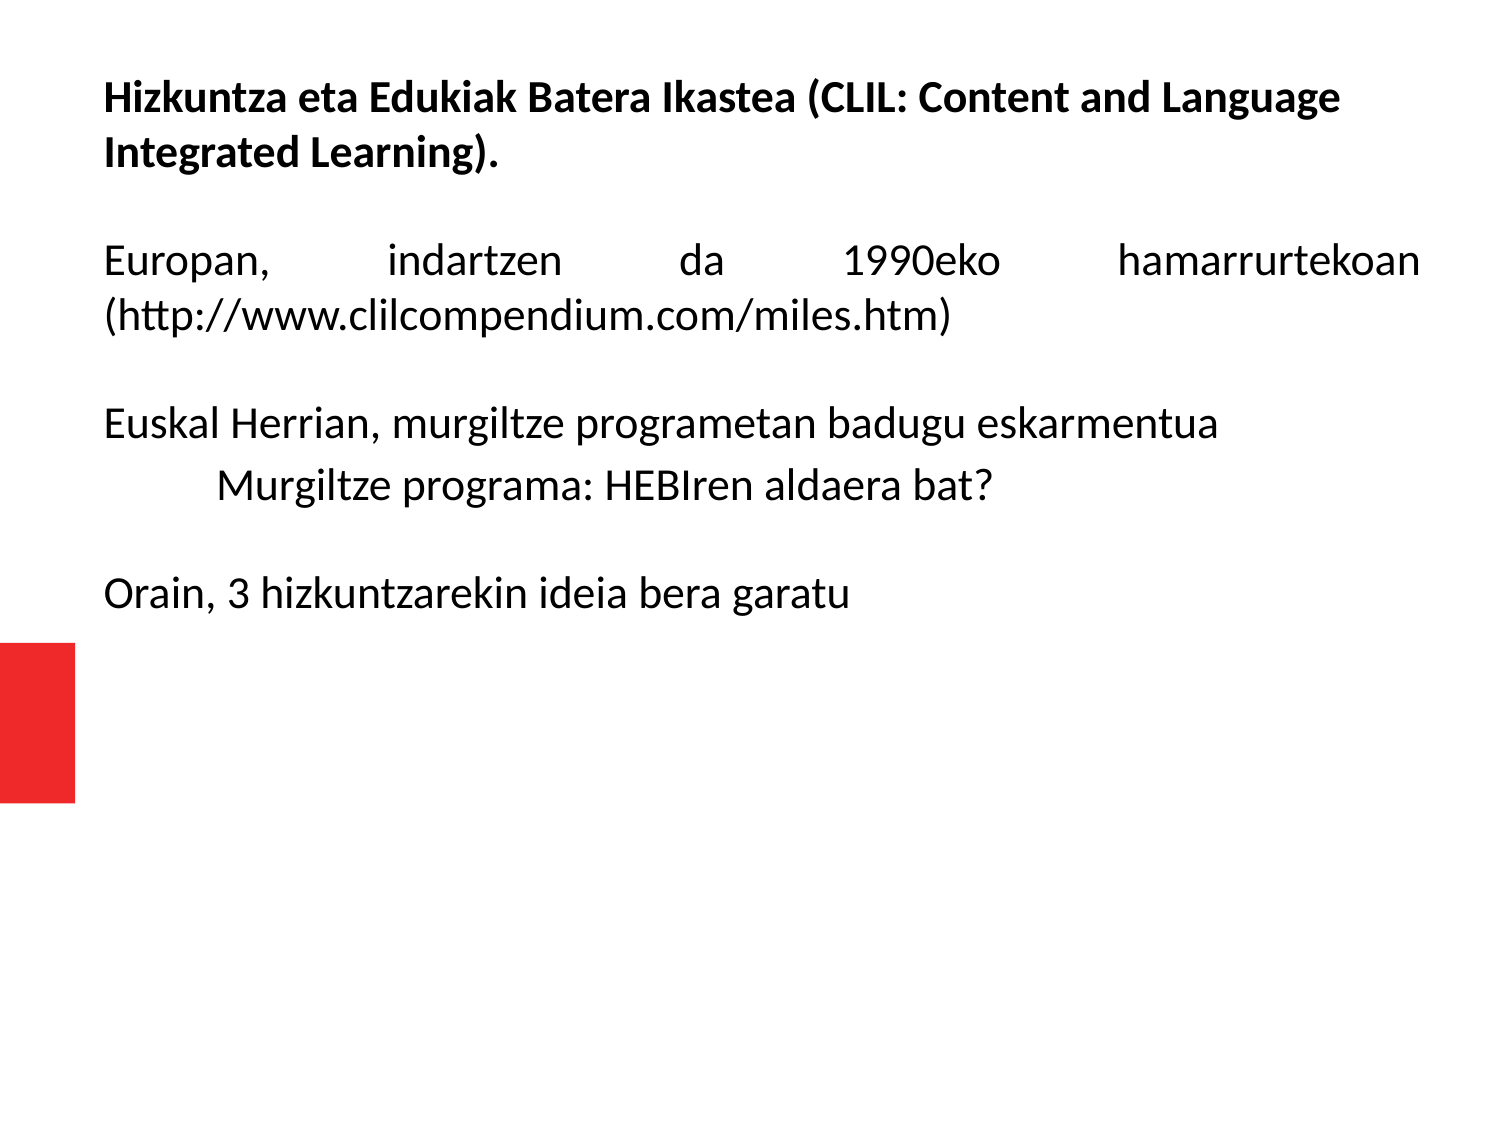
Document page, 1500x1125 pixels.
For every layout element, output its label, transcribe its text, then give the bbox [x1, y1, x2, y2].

list Hizkuntza eta Edukiak Batera Ikastea (CLIL: Content and Language Integrated Learning). Europan, indartzen da 1990eko hamarrurtekoan (http://www.clilcompendium.com/miles.htm) Euskal Herrian, murgiltze programetan badugu eskarmentua Murgiltze programa: HEBIren aldaera bat? Orain, 3 hizkuntzarekin ideia bera garatu [88, 59, 1437, 1016]
